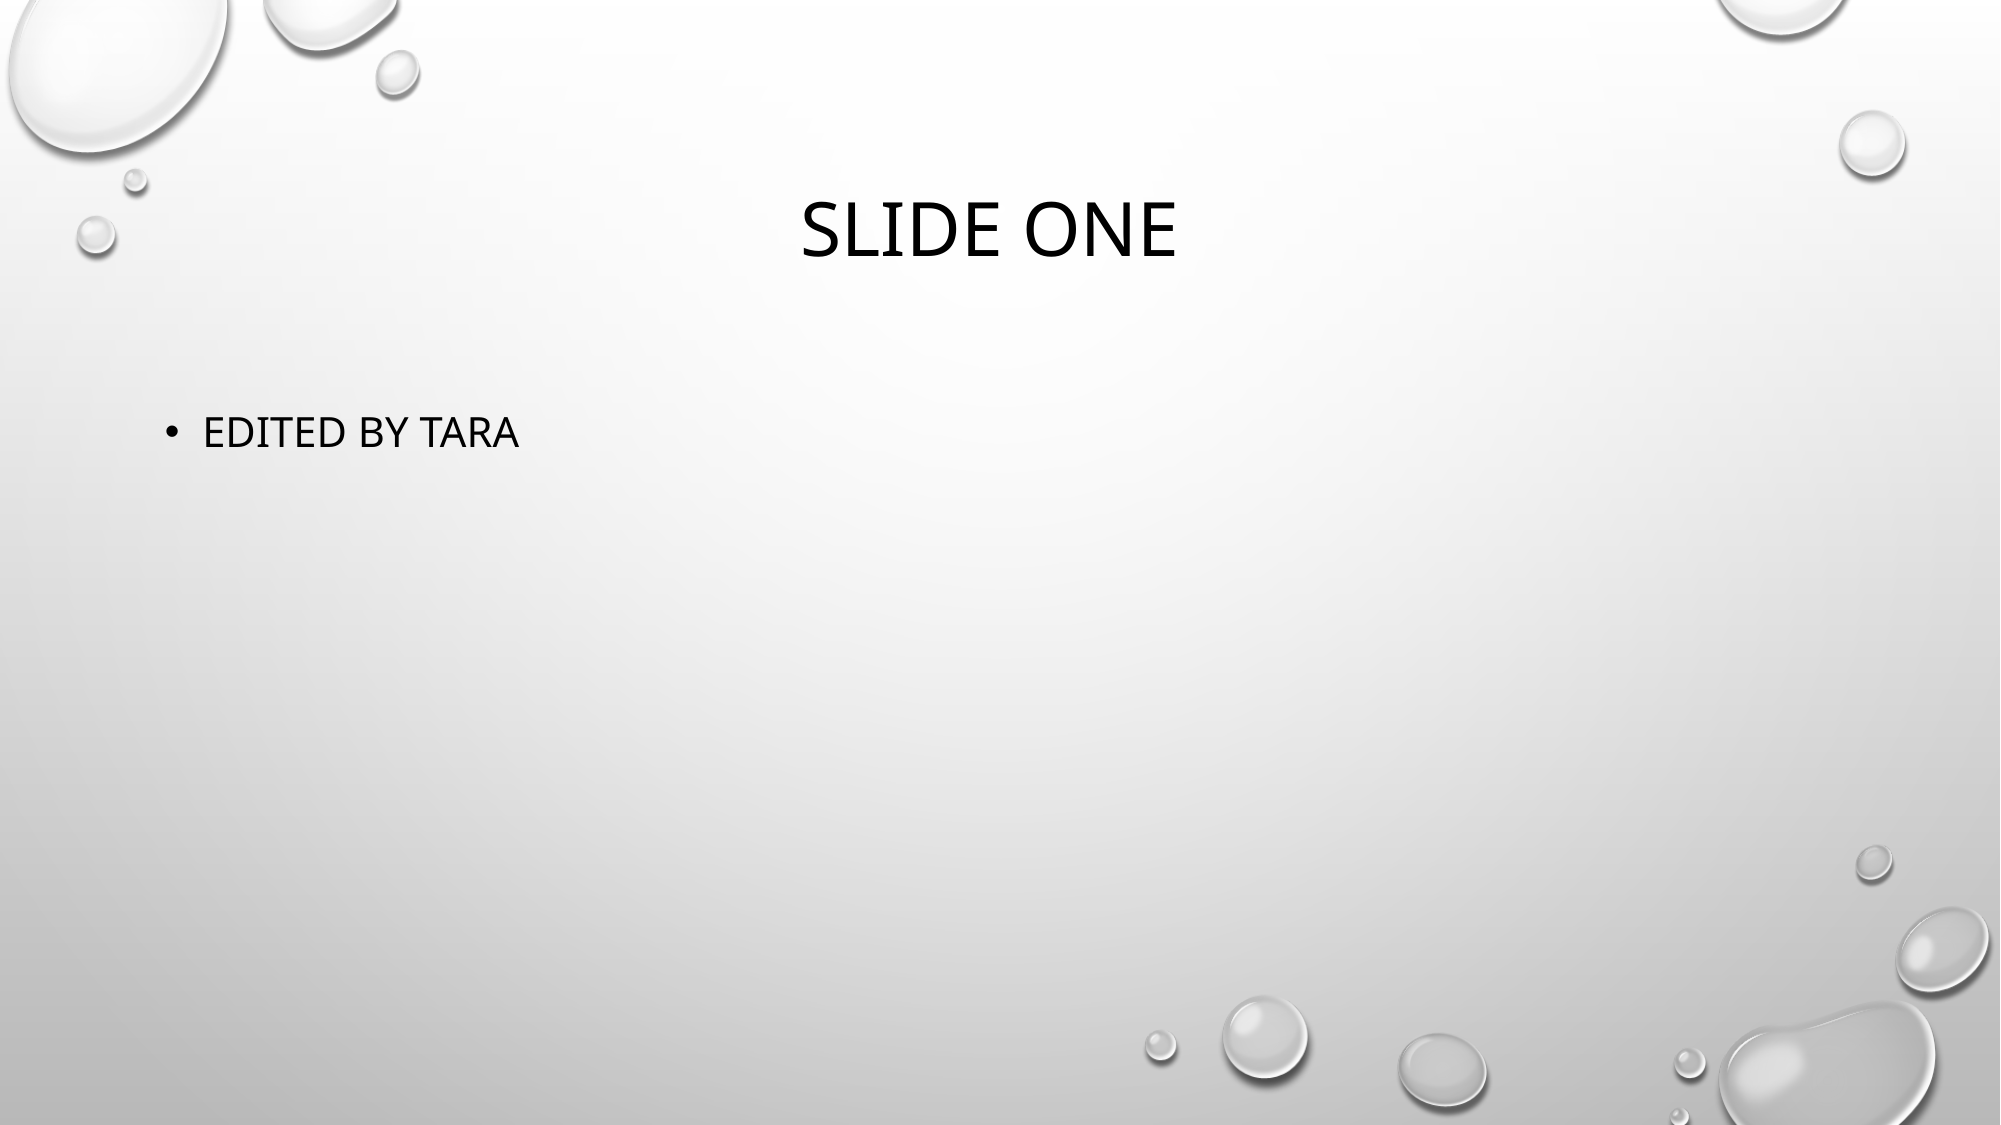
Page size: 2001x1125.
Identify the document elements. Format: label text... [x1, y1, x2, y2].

title Slide one [149, 101, 1851, 364]
list Edited by tara [149, 388, 1850, 950]
